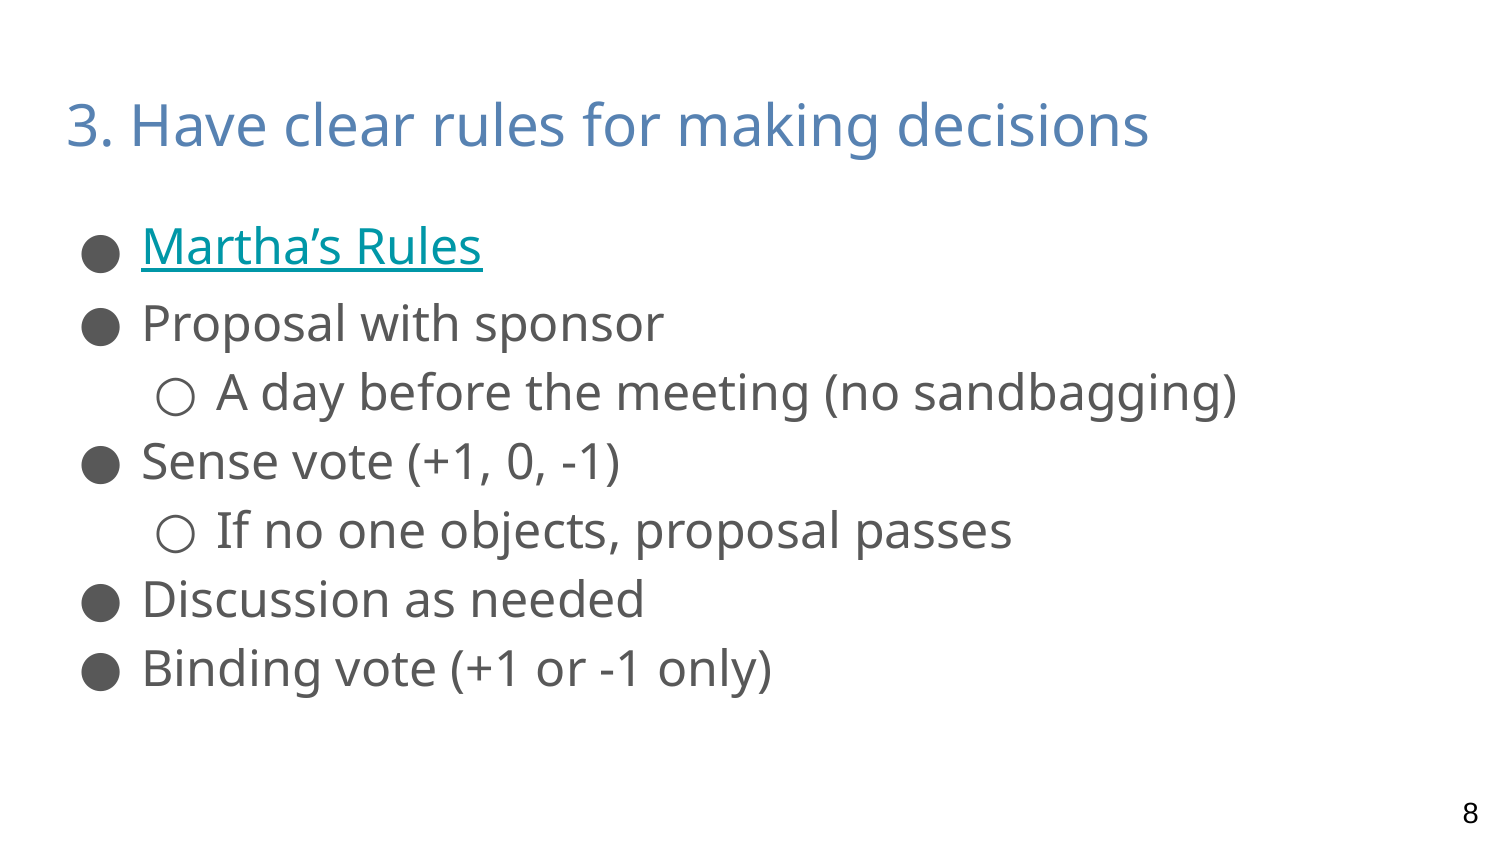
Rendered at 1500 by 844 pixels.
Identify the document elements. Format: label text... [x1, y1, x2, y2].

list Martha’s Rules Proposal with sponsor A day before the meeting (no sandbagging) Sense vote (+1, 0, -1) If no one objects, proposal passes Discussion as needed Binding vote (+1 or -1 only) [51, 189, 1449, 750]
title 3. Have clear rules for making decisions [51, 72, 1449, 167]
slide_number <number> [1403, 779, 1494, 844]
